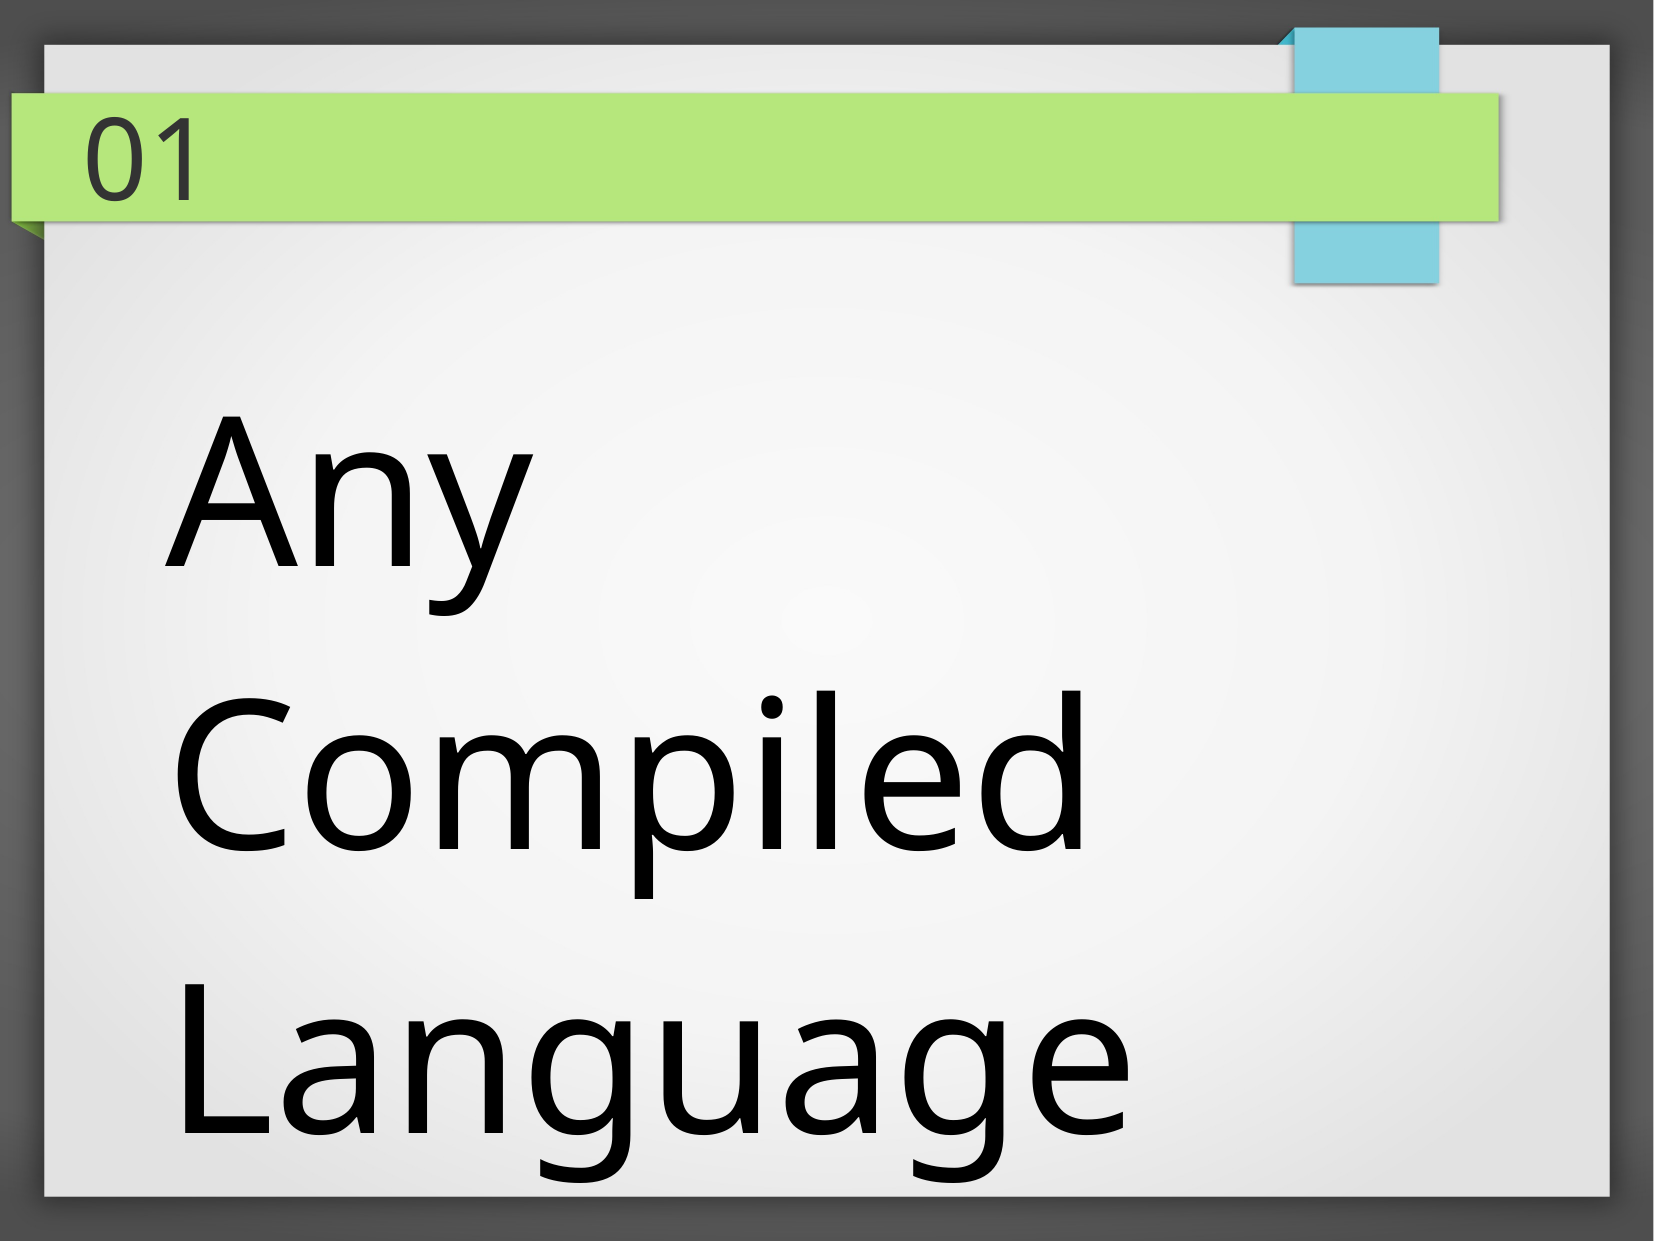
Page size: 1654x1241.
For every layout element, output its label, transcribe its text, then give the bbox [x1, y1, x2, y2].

subtitle Any Compiled Language [165, 343, 1538, 1052]
title 01 [82, 102, 1465, 209]
picture [0, 0, 1654, 1241]
